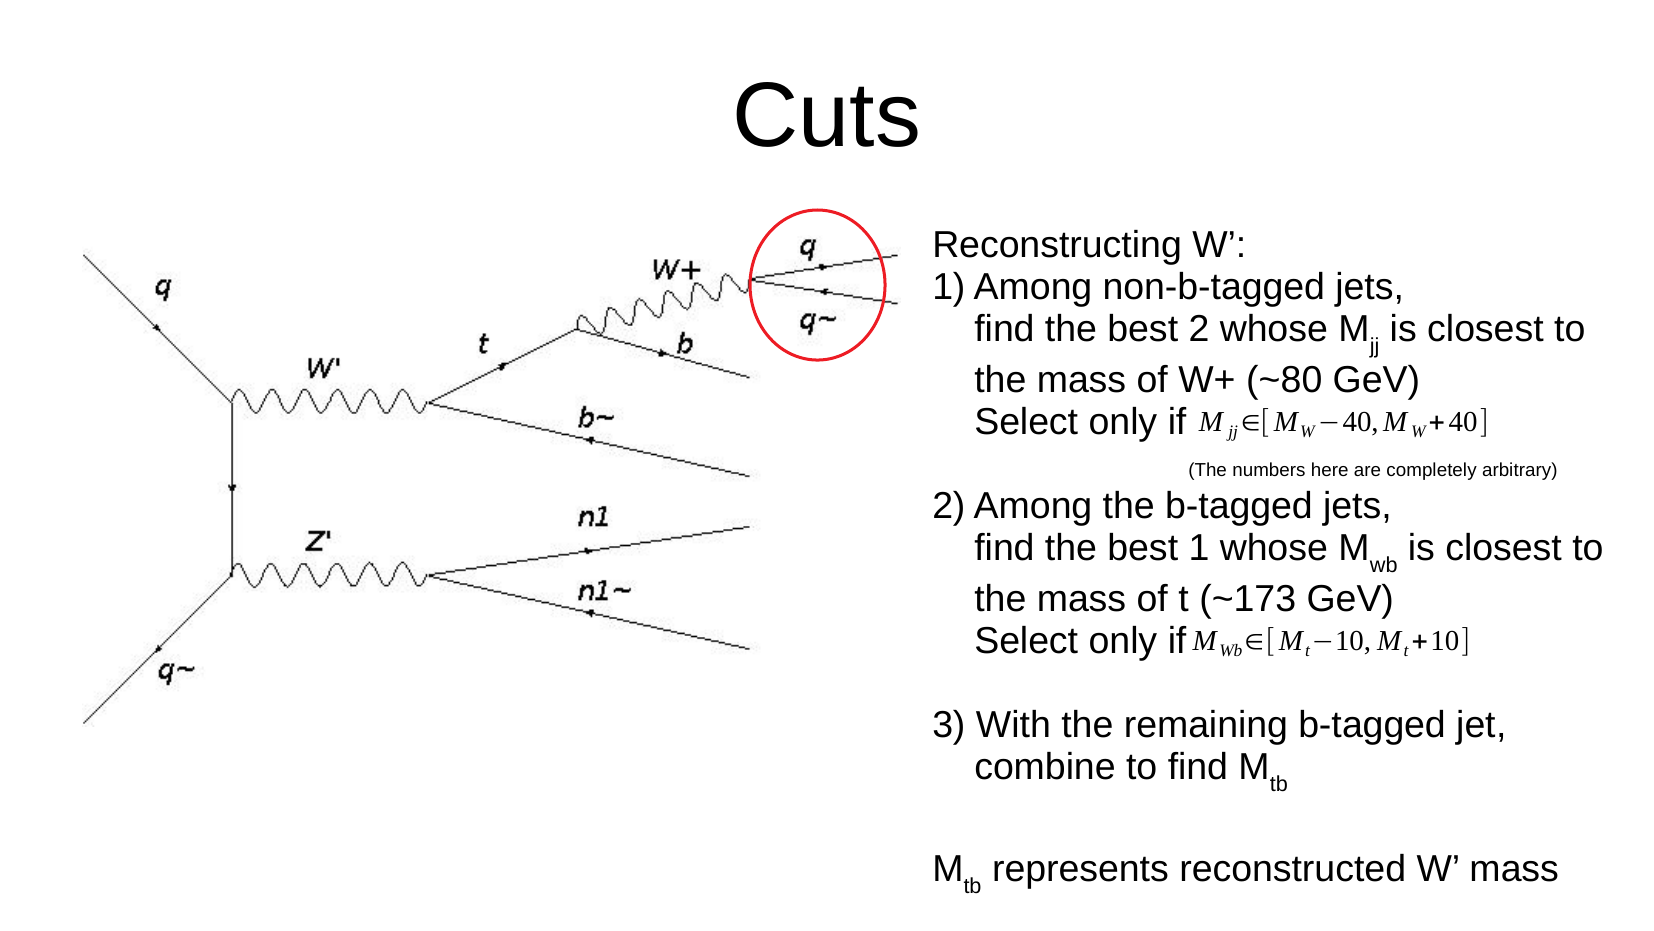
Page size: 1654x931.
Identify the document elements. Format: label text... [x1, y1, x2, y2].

text_box Reconstructing W’: 1) Among non-b-tagged jets, find the best 2 whose Mjj is closest to the mass of W+ (~80 GeV) Select only if (The numbers here are completely arbitrary) 2) Among the b-tagged jets, find the best 1 whose Mwb is closest to the mass of t (~173 GeV) Select only if 3) With the remaining b-tagged jet, combine to find Mtb Mtb represents reconstructed W’ mass [917, 215, 1619, 906]
chart [1185, 623, 1476, 661]
picture [752, 235, 883, 358]
picture [82, 235, 901, 727]
chart [1190, 405, 1495, 442]
title Cuts [82, 37, 1571, 193]
